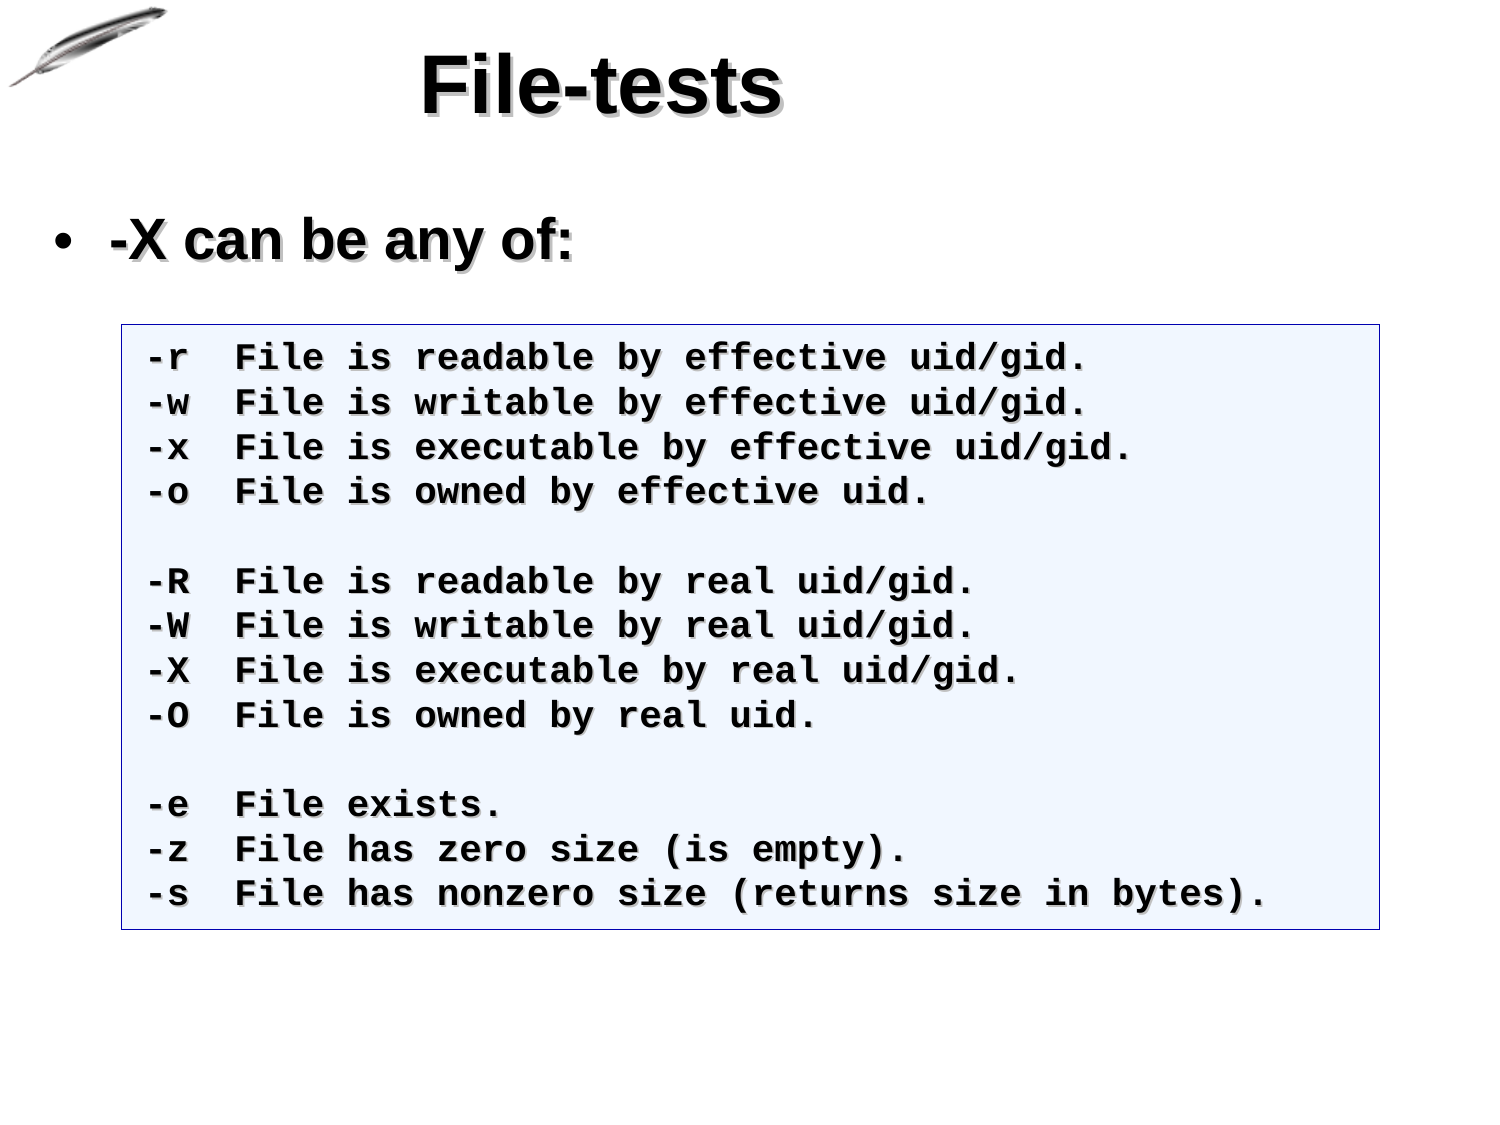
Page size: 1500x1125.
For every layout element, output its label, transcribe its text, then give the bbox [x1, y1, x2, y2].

title File-tests [419, 0, 1459, 179]
list -X can be any of: [53, 207, 1447, 1084]
picture [5, 5, 173, 89]
text_box -r File is readable by effective uid/gid. -w File is writable by effective uid/gid. -x File is executable by effective uid/gid. -o File is owned by effective uid. -R File is readable by real uid/gid. -W File is writable by real uid/gid. -X File is executable by real uid/gid. -O File is owned by real uid. -e File exists. -z File has zero size (is empty). -s File has nonzero size (returns size in bytes). [120, 324, 1380, 929]
